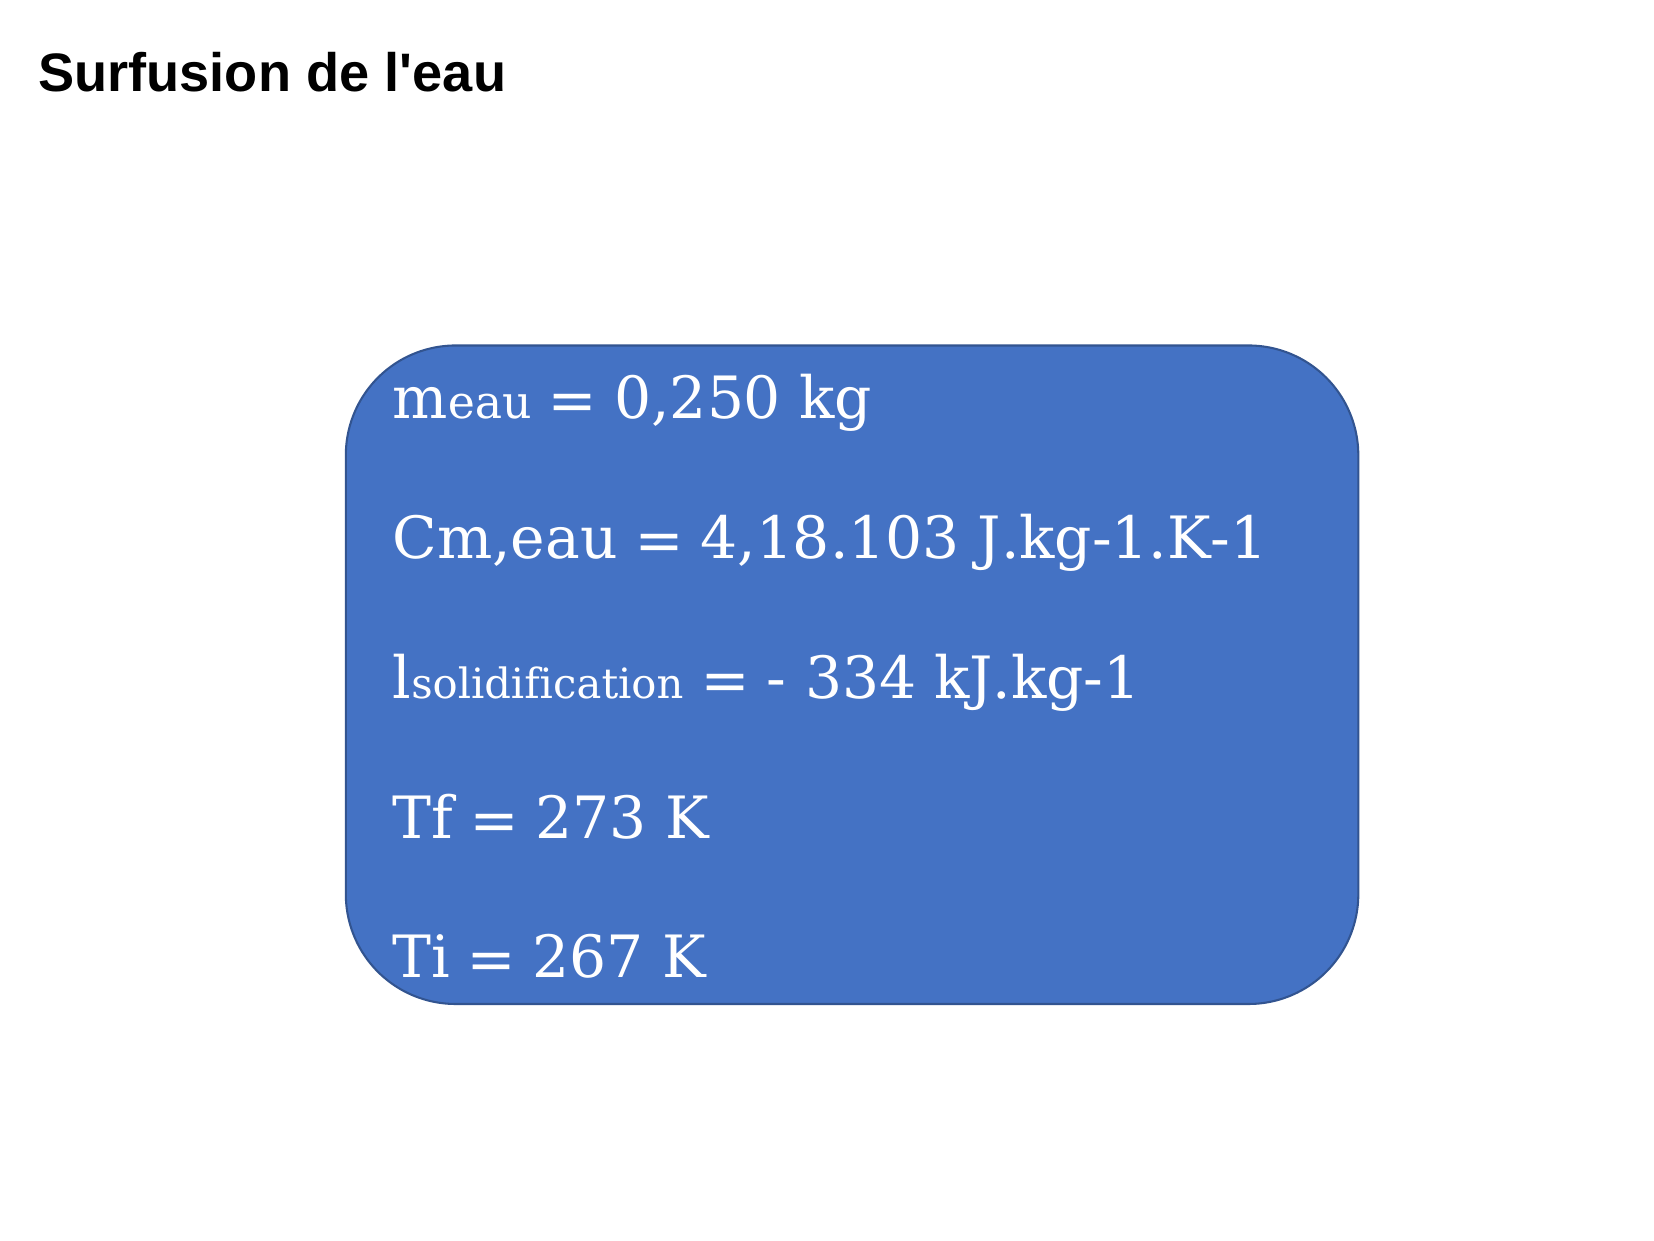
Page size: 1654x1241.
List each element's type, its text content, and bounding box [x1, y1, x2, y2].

text_box Surfusion de l'eau [23, 35, 804, 113]
text_box meau = 0,250 kg Cm,eau = 4,18.103 J.kg-1.K-1 lsolidification = - 334 kJ.kg-1 Tf = 273 K Ti = 267 K [345, 345, 1359, 1004]
